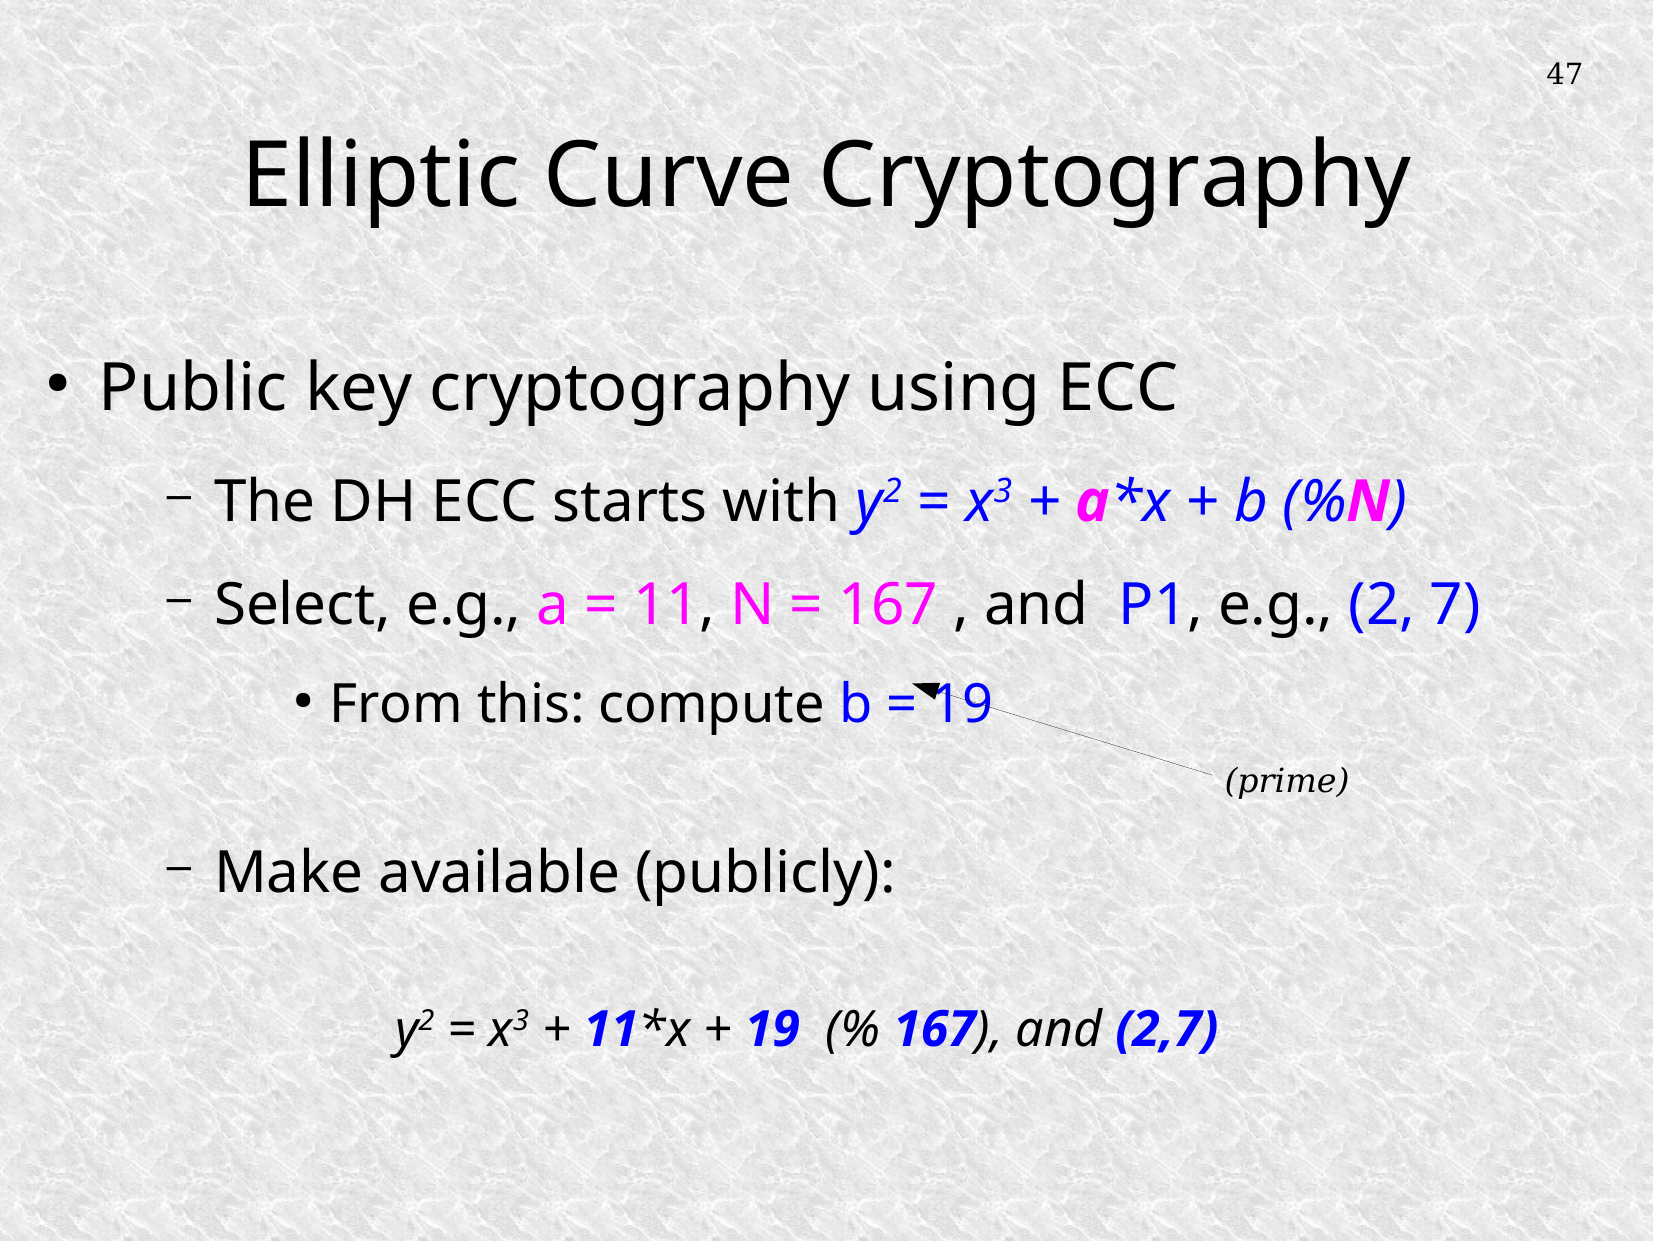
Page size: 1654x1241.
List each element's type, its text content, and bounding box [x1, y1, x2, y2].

title Elliptic Curve Cryptography [121, 67, 1533, 276]
text_box (prime) [1224, 761, 1351, 801]
picture [0, 0, 1654, 1241]
text_box y2 = x3 + 11*x + 19 (% 167), and (2,7) [324, 993, 1422, 1055]
list Public key cryptography using ECC The DH ECC starts with y2 = x3 + a*x + b (%N) Select, e.g., a = 11, N = 167 , and P1, e.g., (2, 7) From this: compute b = 19 Make available (publicly): [28, 338, 1586, 1044]
